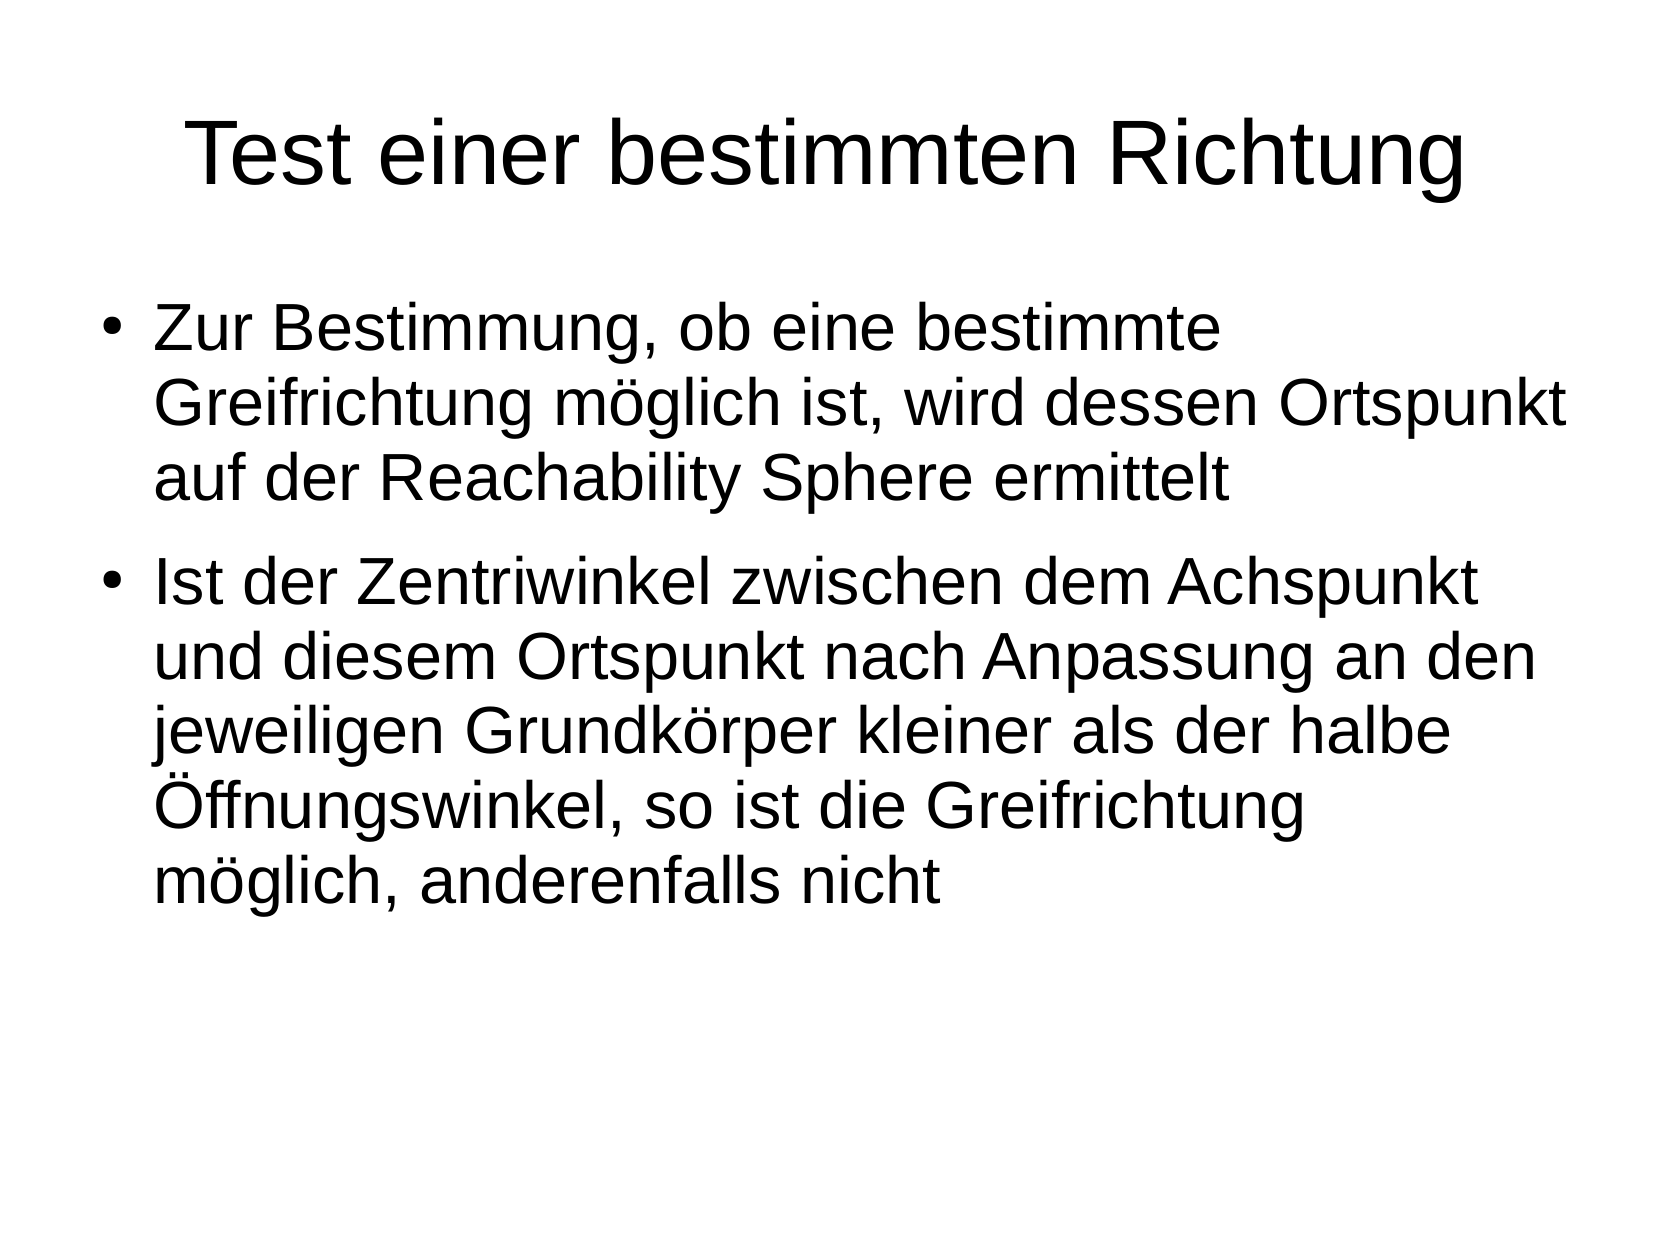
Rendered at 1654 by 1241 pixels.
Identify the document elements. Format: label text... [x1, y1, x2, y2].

list Zur Bestimmung, ob eine bestimmte Greifrichtung möglich ist, wird dessen Ortspunkt auf der Reachability Sphere ermittelt Ist der Zentriwinkel zwischen dem Achspunkt und diesem Ortspunkt nach Anpassung an den jeweiligen Grundkörper kleiner als der halbe Öffnungswinkel, so ist die Greifrichtung möglich, anderenfalls nicht [82, 290, 1571, 1109]
title Test einer bestimmten Richtung [82, 49, 1571, 257]
